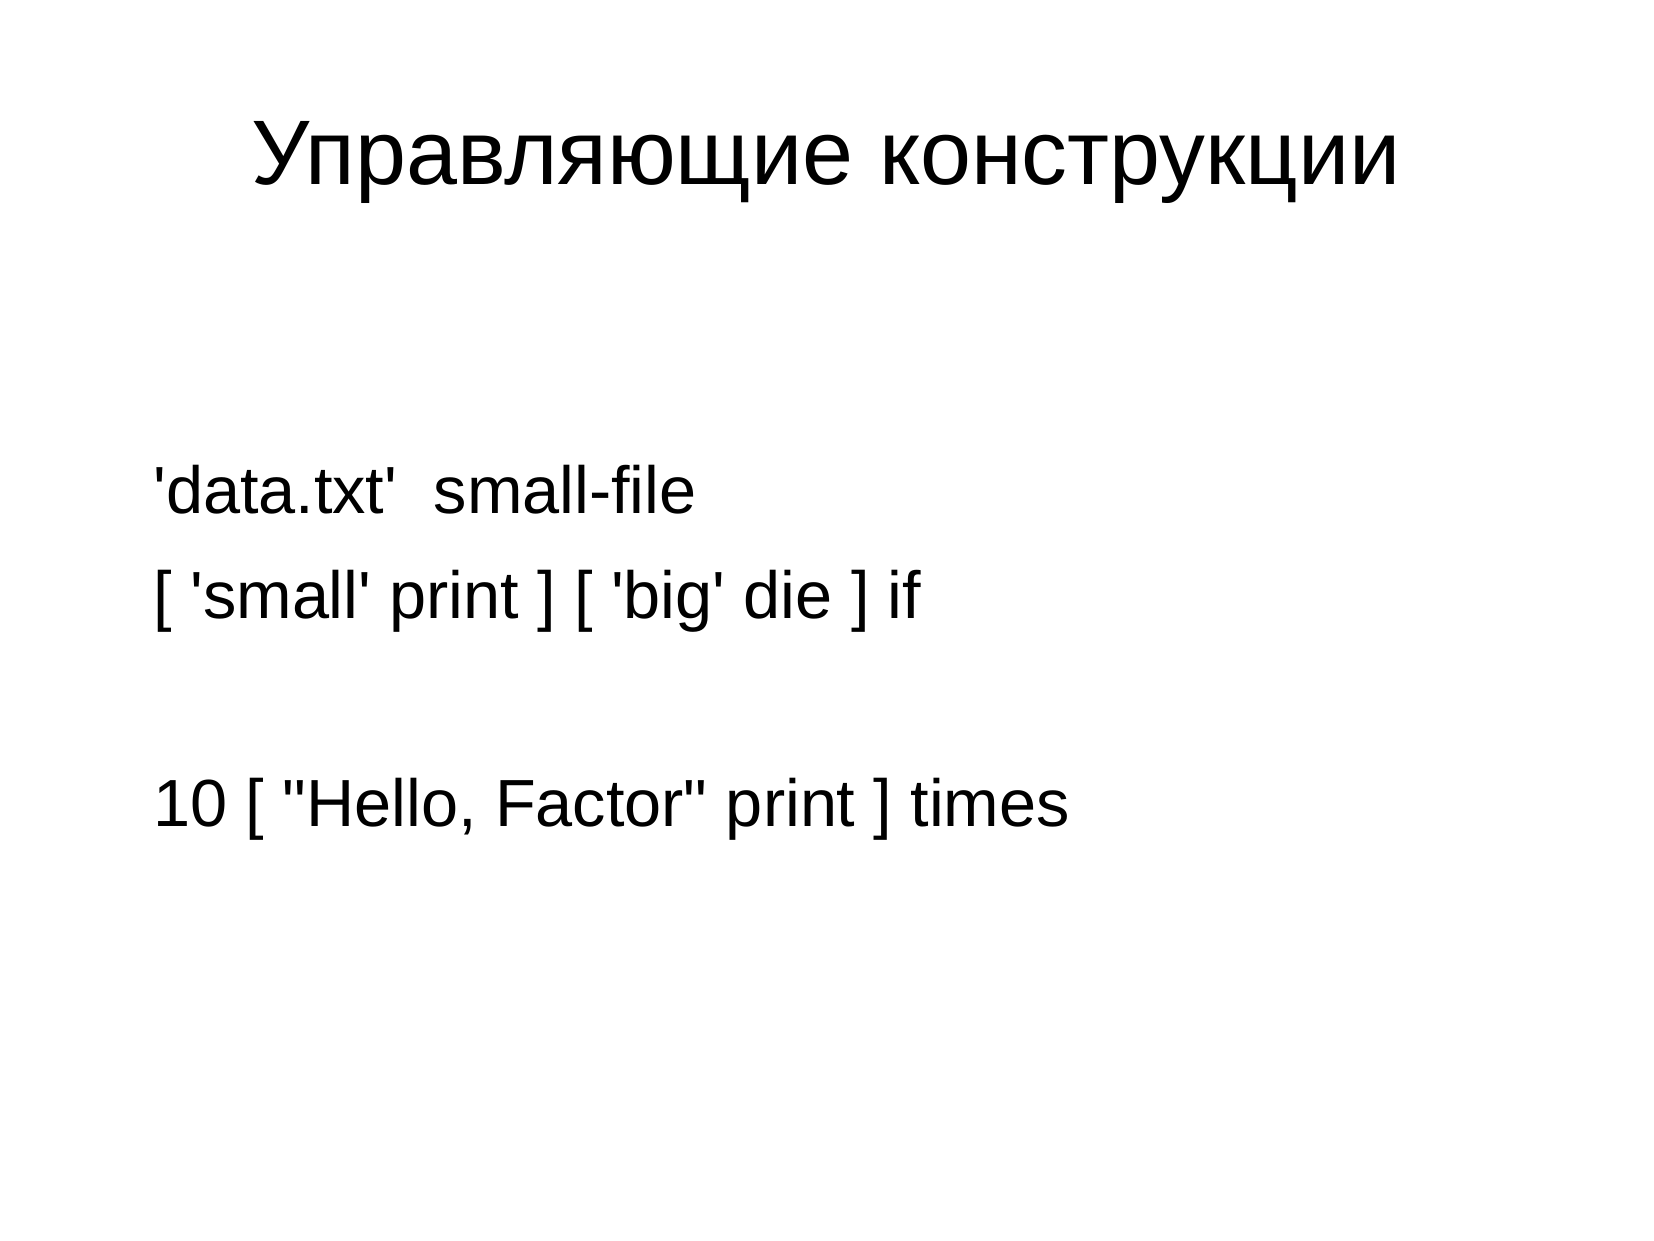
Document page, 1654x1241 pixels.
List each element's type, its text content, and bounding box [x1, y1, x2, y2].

list 'data.txt' small-file [ 'small' print ] [ 'big' die ] if 10 [ "Hello, Factor" print ] times [82, 349, 1538, 1069]
title Управляющие конструкции [82, 49, 1571, 257]
